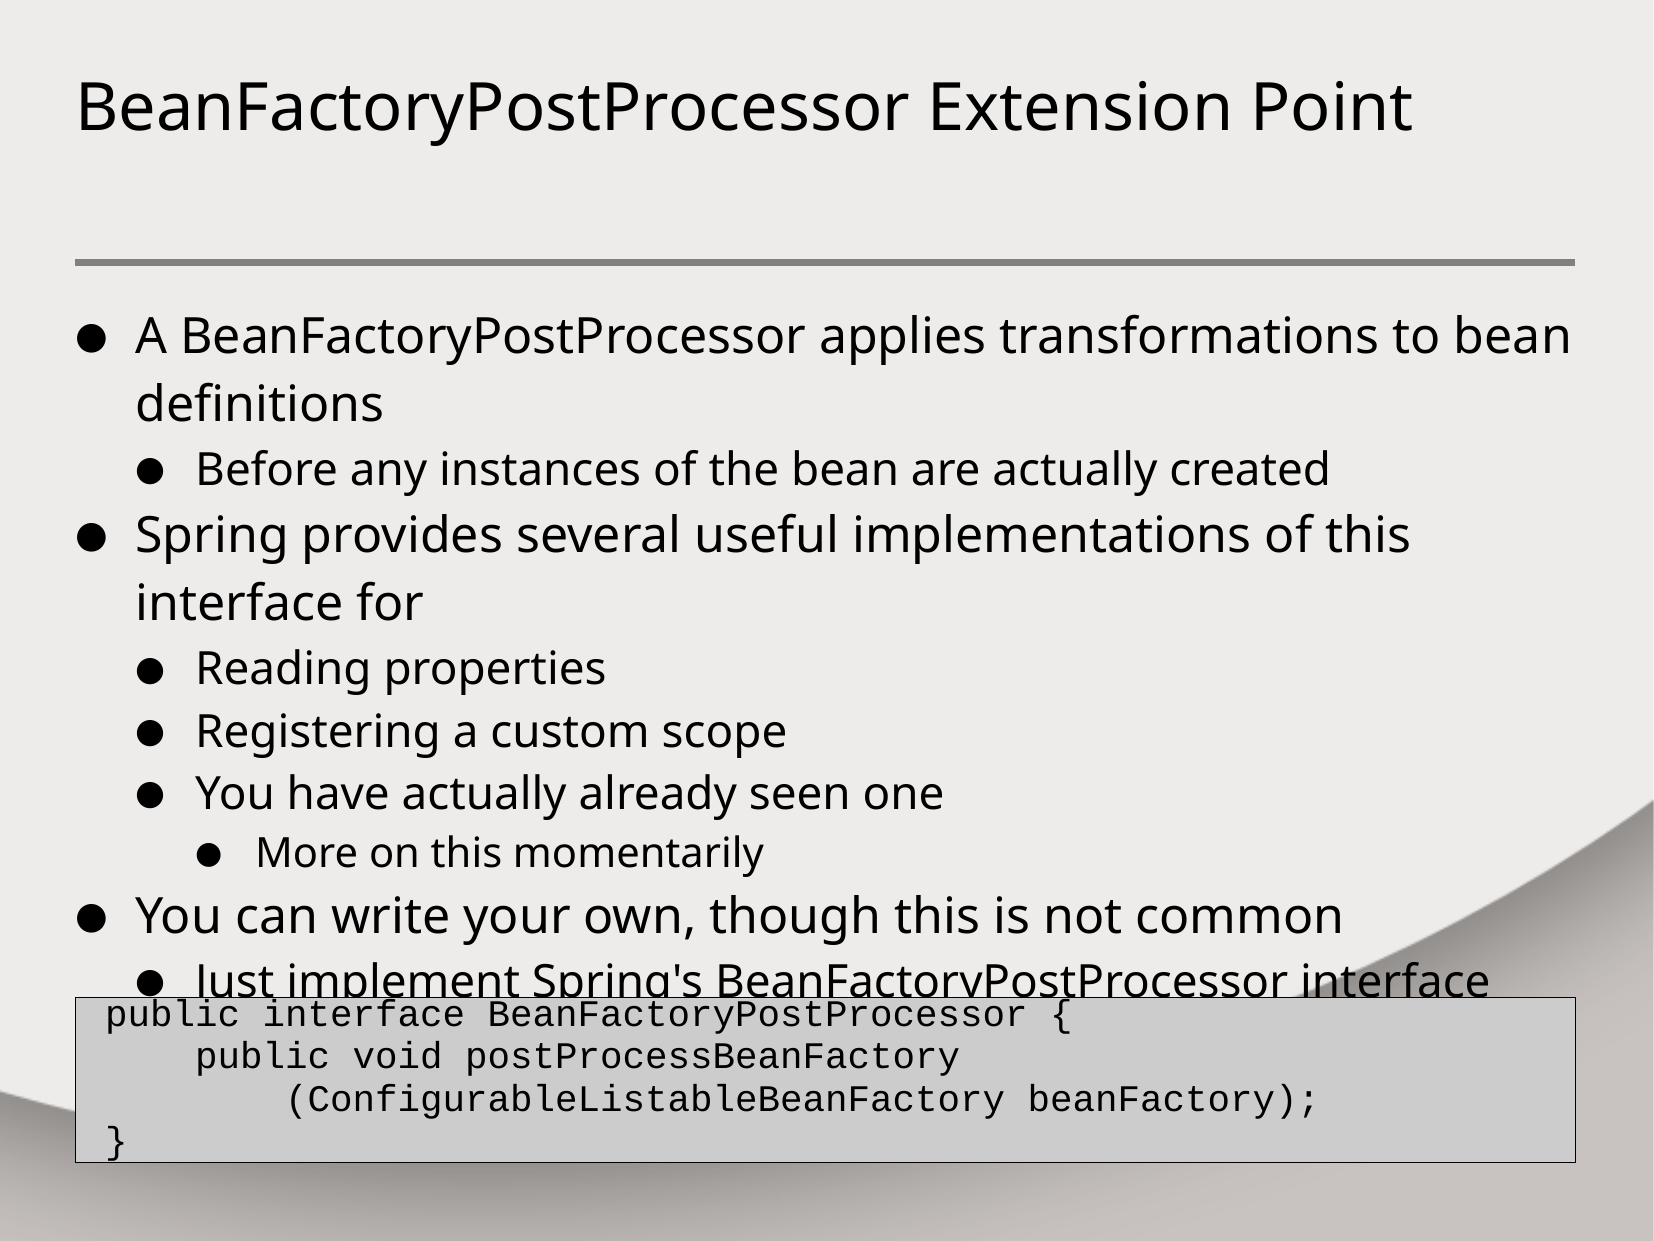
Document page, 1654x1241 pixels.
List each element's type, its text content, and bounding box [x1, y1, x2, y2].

list A BeanFactoryPostProcessor applies transformations to bean definitions Before any instances of the bean are actually created Spring provides several useful implementations of this interface for Reading properties Registering a custom scope You have actually already seen one More on this momentarily You can write your own, though this is not common Just implement Spring's BeanFactoryPostProcessor interface [75, 300, 1576, 997]
text_box public interface BeanFactoryPostProcessor { public void postProcessBeanFactory (ConfigurableListableBeanFactory beanFactory); } [75, 997, 1576, 1163]
picture [0, 0, 1654, 1241]
title BeanFactoryPostProcessor Extension Point [75, 75, 1576, 226]
